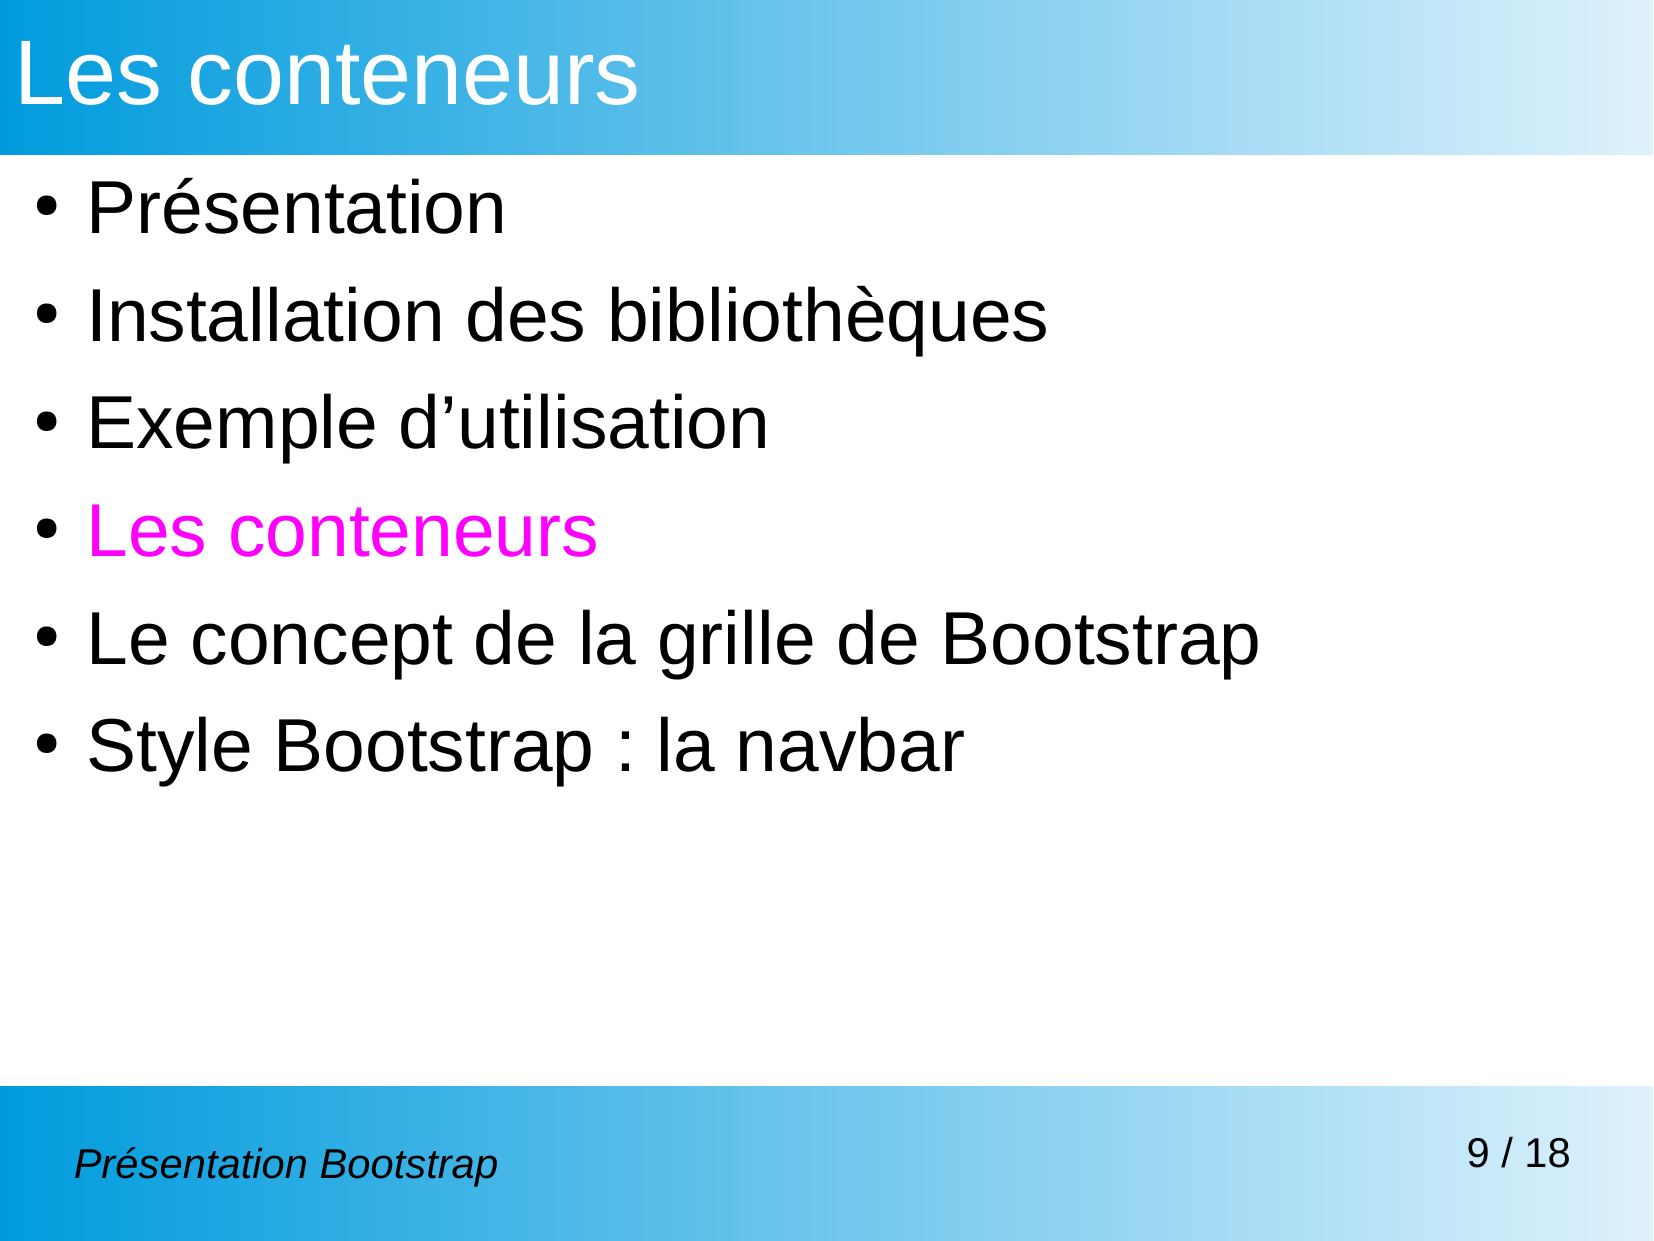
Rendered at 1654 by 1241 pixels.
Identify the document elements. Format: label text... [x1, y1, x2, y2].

text_box Présentation Installation des bibliothèques Exemple d’utilisation Les conteneurs Le concept de la grille de Bootstrap Style Bootstrap : la navbar [15, 165, 1615, 980]
title Les conteneurs [14, 20, 1503, 126]
